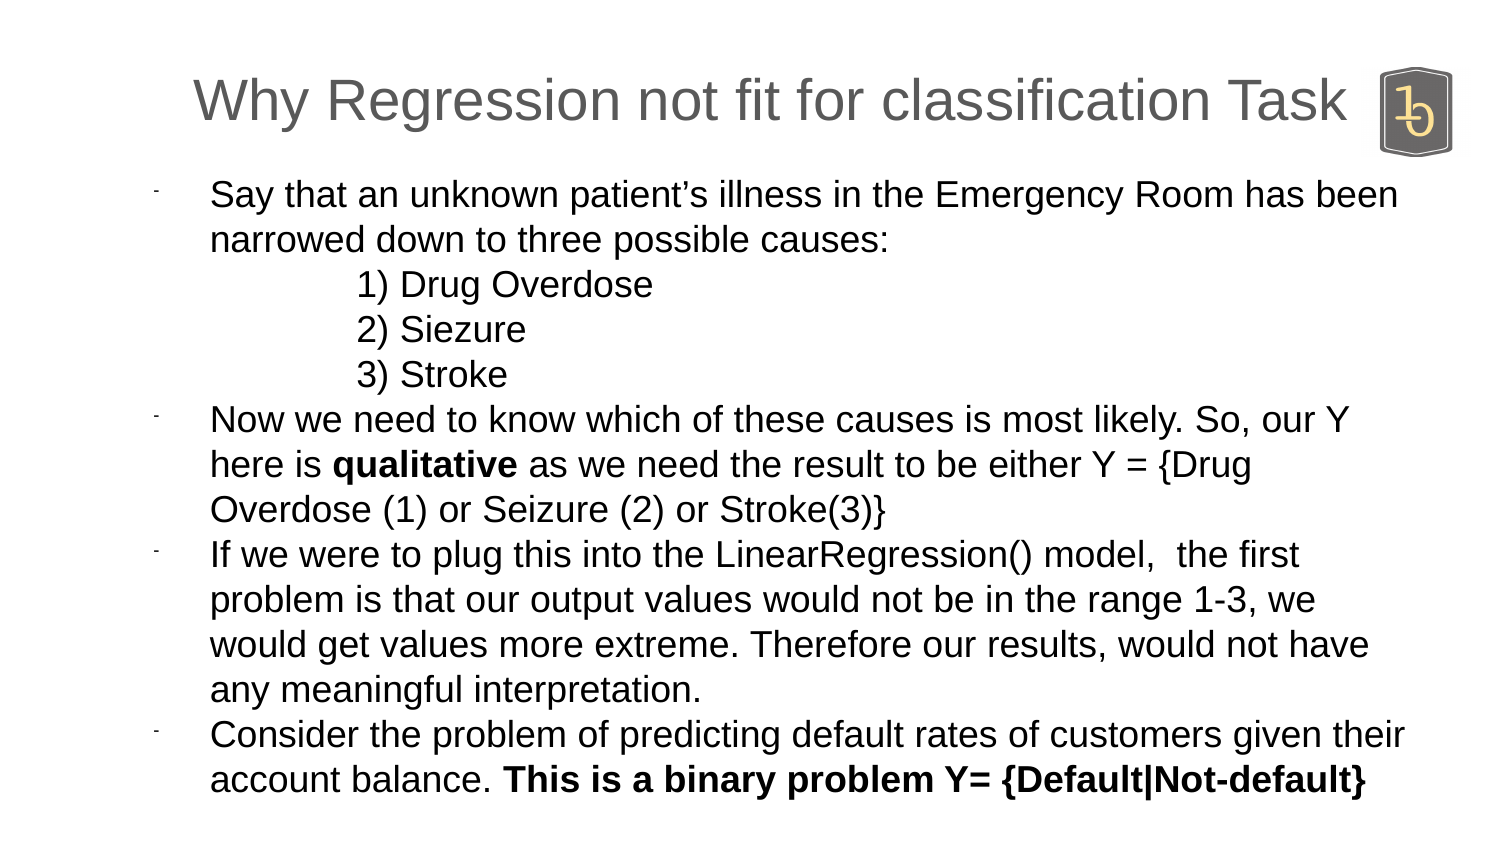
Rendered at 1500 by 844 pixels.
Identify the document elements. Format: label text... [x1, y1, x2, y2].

text_box Say that an unknown patient’s illness in the Emergency Room has been narrowed down to three possible causes: 1) Drug Overdose 2) Siezure 3) Stroke Now we need to know which of these causes is most likely. So, our Y here is qualitative as we need the result to be either Y = {Drug Overdose (1) or Seizure (2) or Stroke(3)} If we were to plug this into the LinearRegression() model, the first problem is that our output values would not be in the range 1-3, we would get values more extreme. Therefore our results, would not have any meaningful interpretation. Consider the problem of predicting default rates of customers given their account balance. This is a binary problem Y= {Default|Not-default} [119, 154, 1439, 805]
picture [1361, 67, 1471, 157]
subtitle Why Regression not fit for classification Task [72, 47, 1471, 177]
